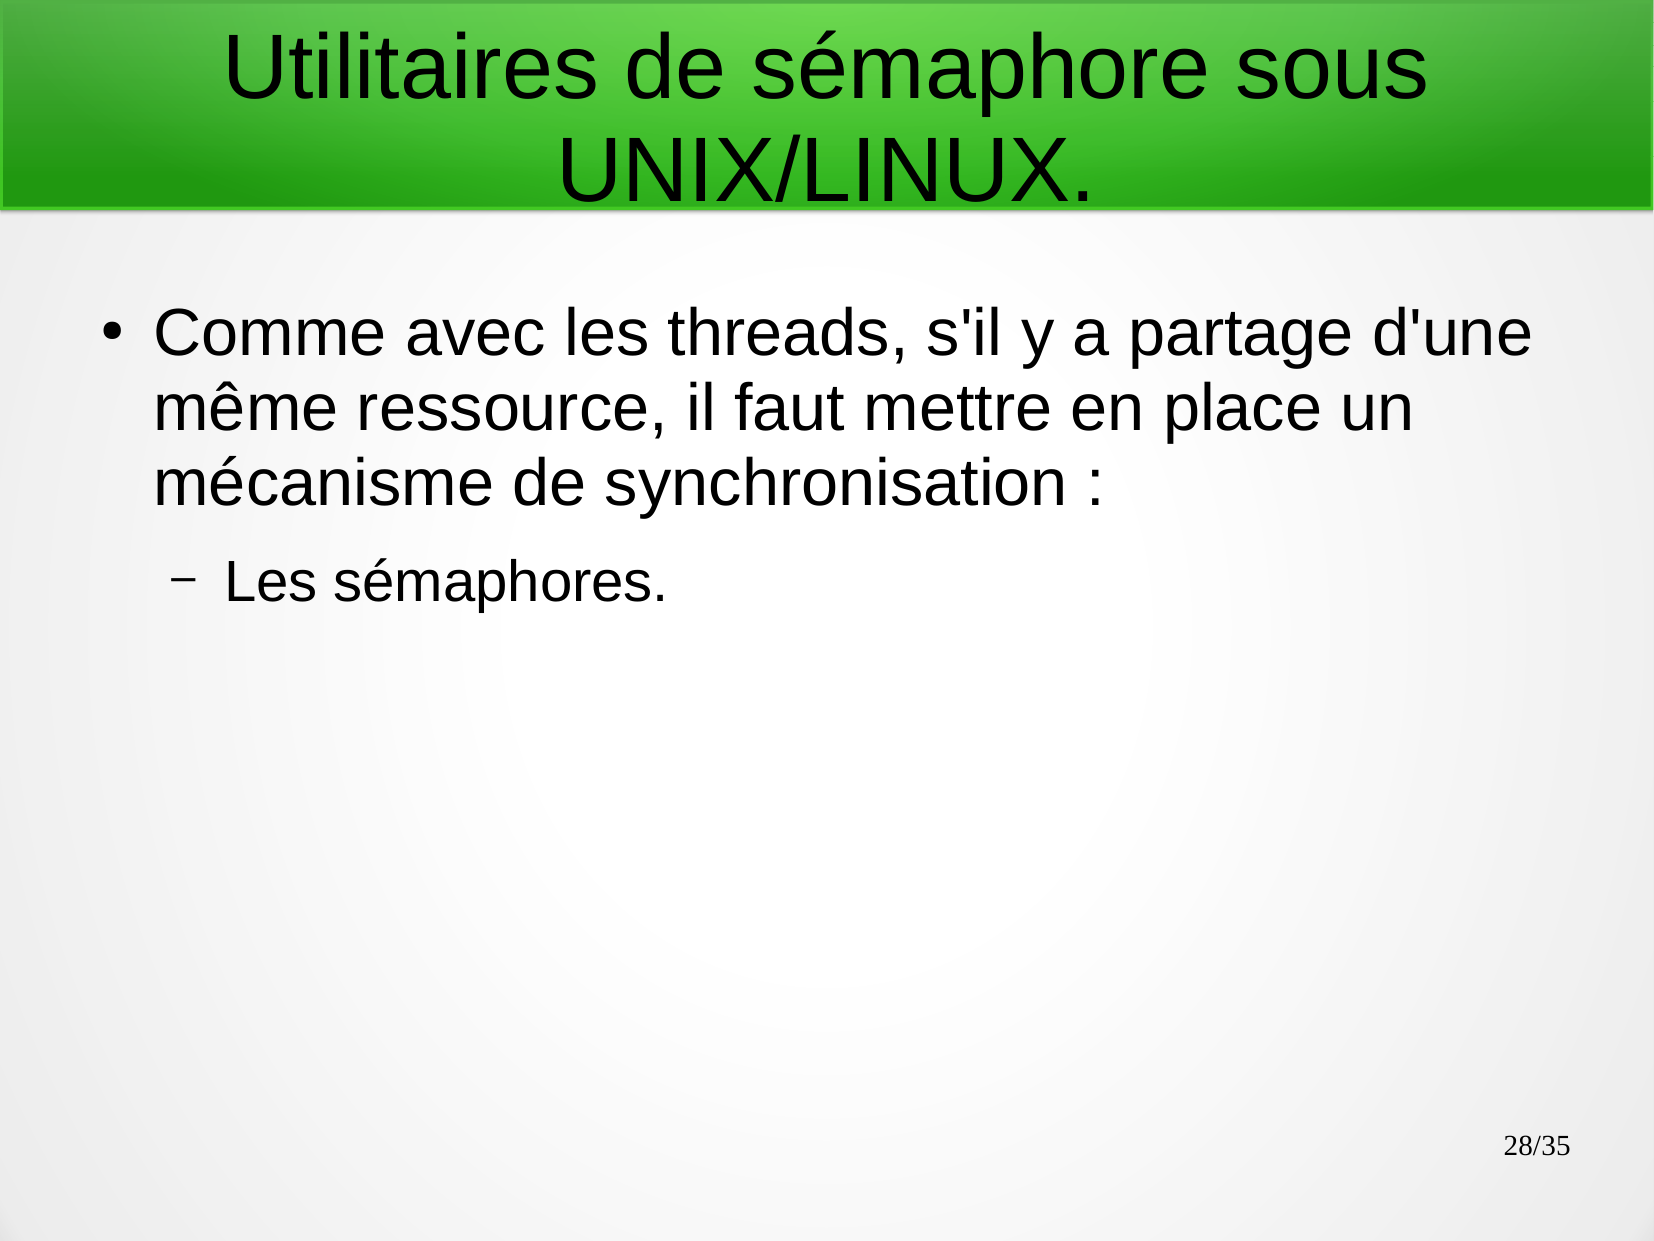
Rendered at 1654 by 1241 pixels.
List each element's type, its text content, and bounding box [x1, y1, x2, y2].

title Utilitaires de sémaphore sous UNIX/LINUX. [82, 15, 1571, 221]
list Comme avec les threads, s'il y a partage d'une même ressource, il faut mettre en place un mécanisme de synchronisation : Les sémaphores. [82, 295, 1571, 1015]
